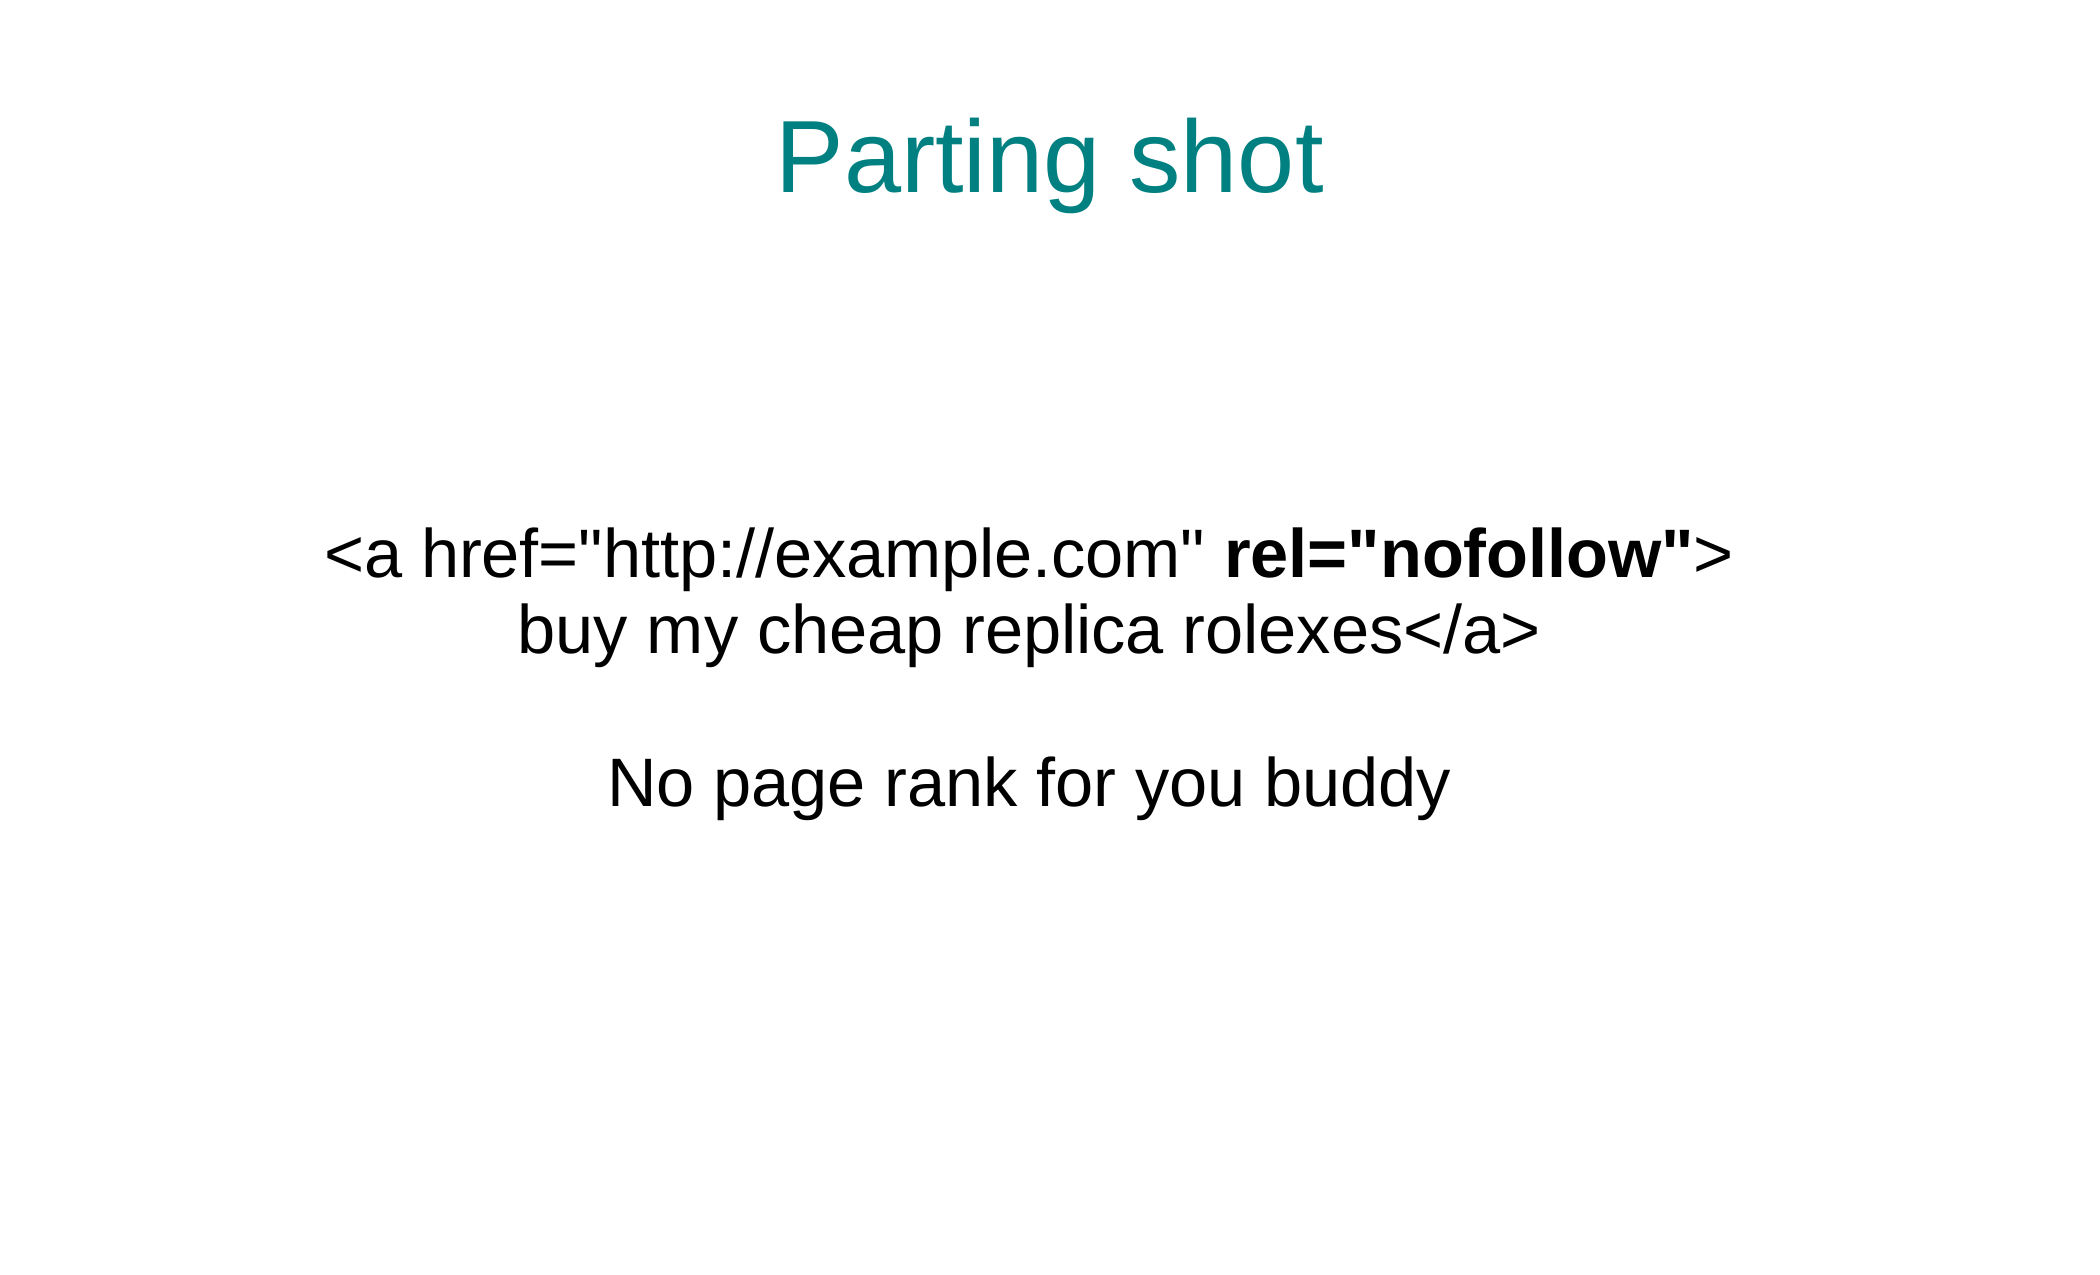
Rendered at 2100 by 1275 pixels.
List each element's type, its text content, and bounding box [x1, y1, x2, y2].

title Parting shot [105, 50, 1995, 264]
subtitle <a href="http://example.com" rel="nofollow"> buy my cheap replica rolexes</a> No page rank for you buddy [105, 298, 1953, 1038]
